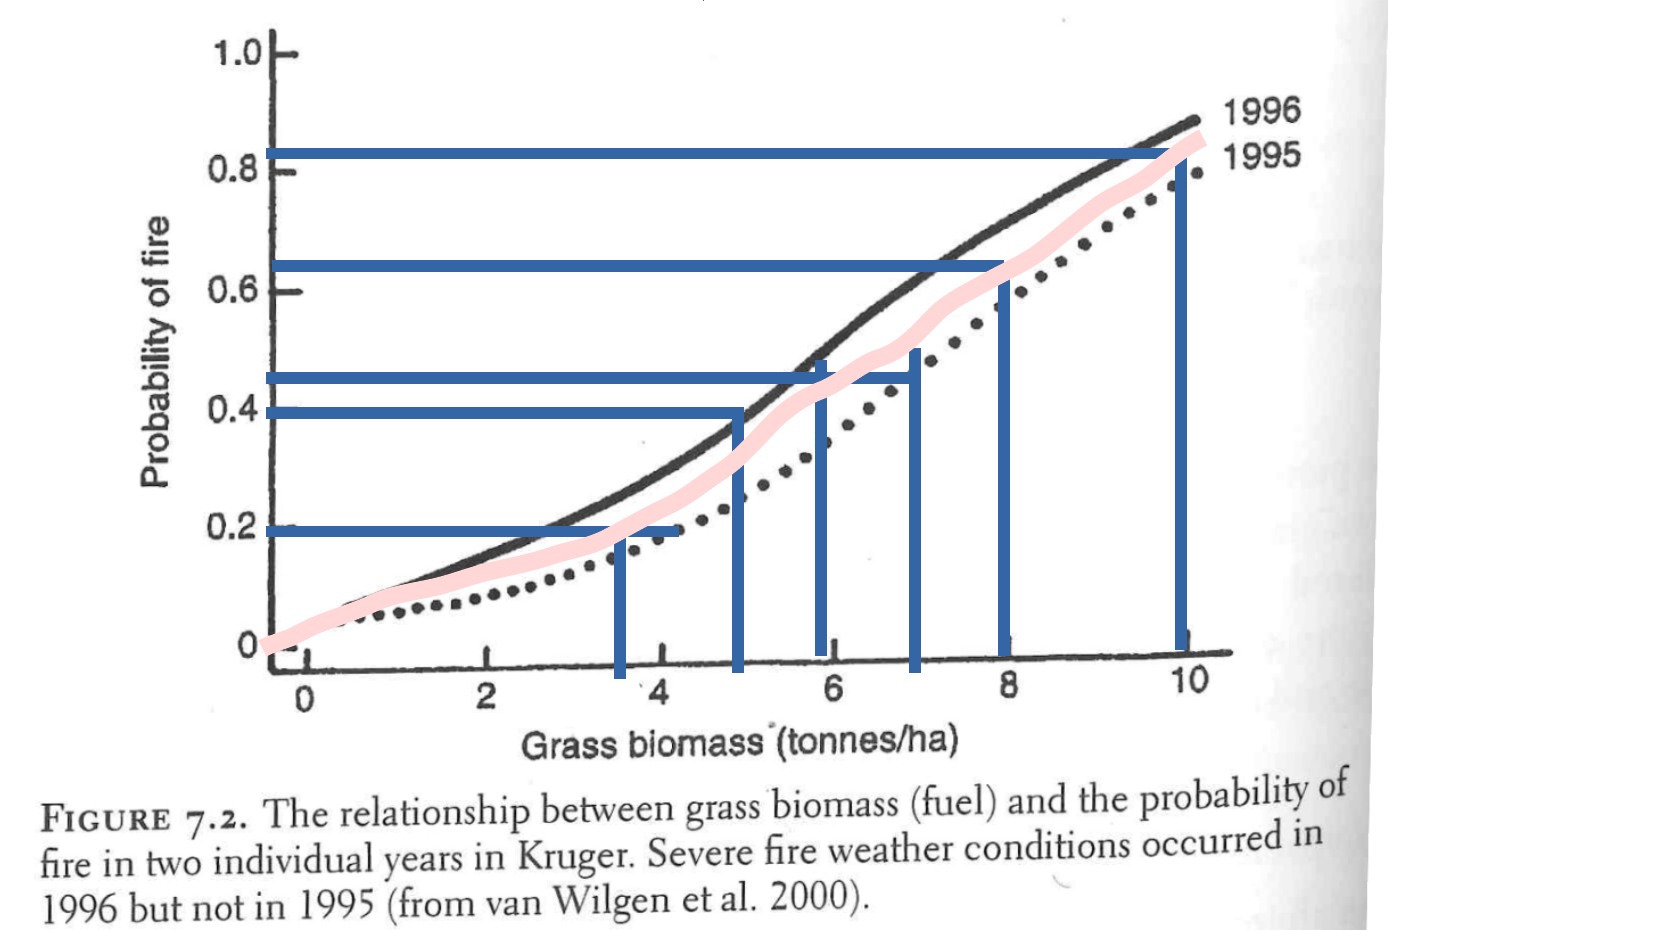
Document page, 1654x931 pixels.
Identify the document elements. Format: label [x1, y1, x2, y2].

picture [0, 0, 1388, 930]
